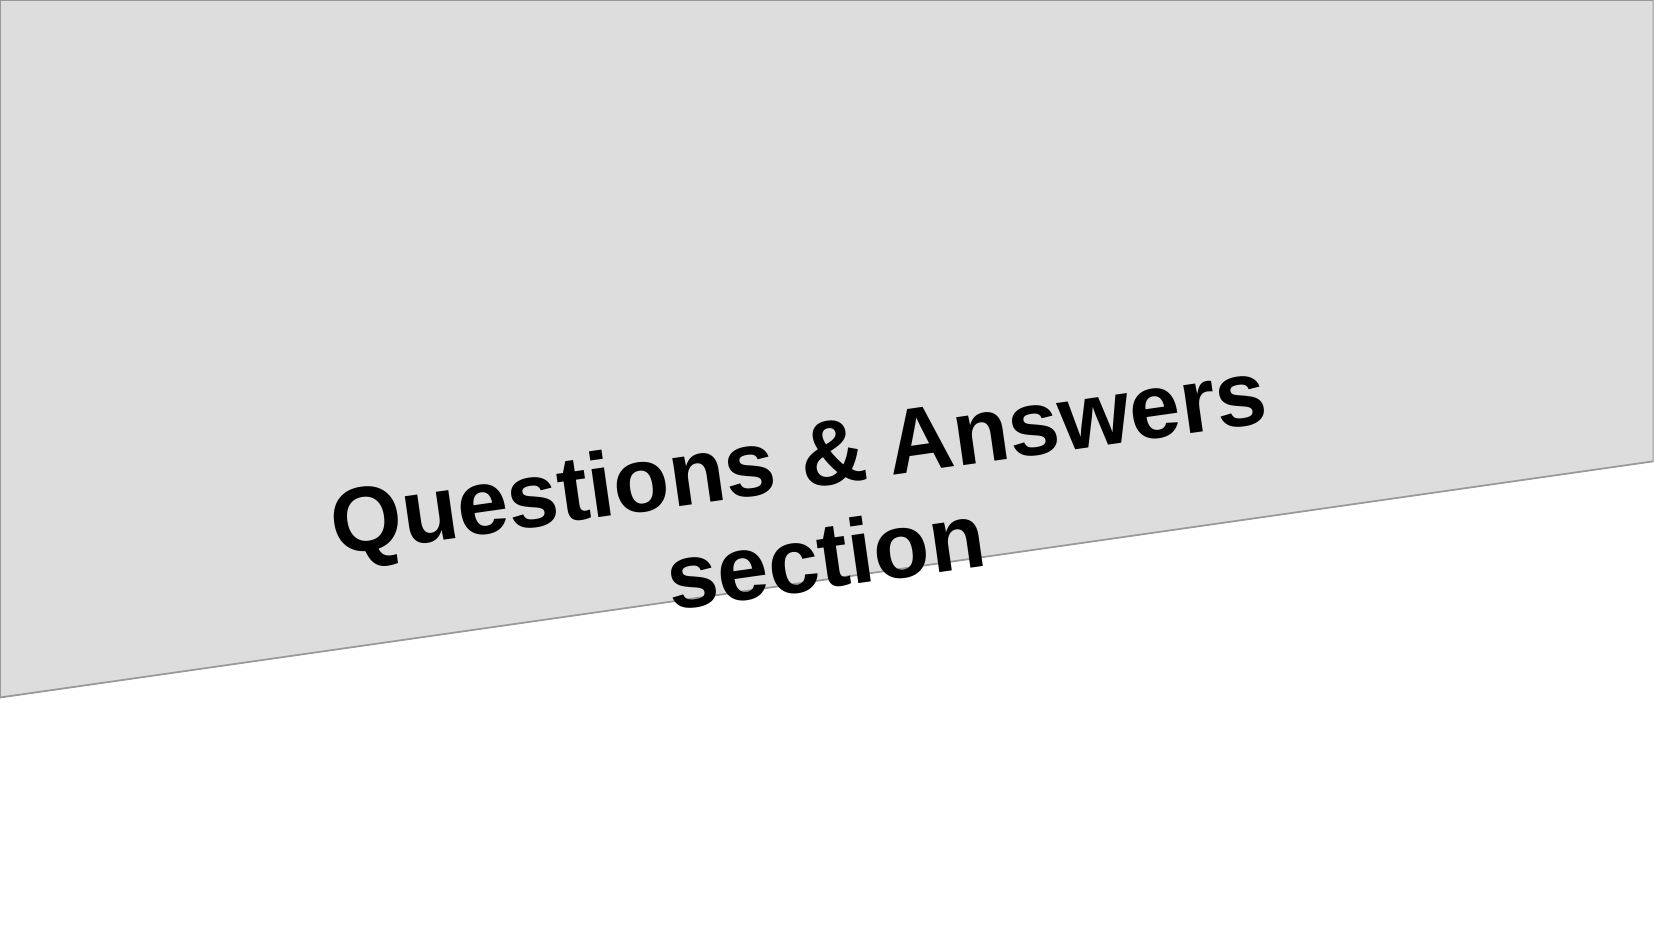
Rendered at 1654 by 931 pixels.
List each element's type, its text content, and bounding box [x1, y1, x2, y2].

title Questions & Answers section [73, 299, 1564, 712]
